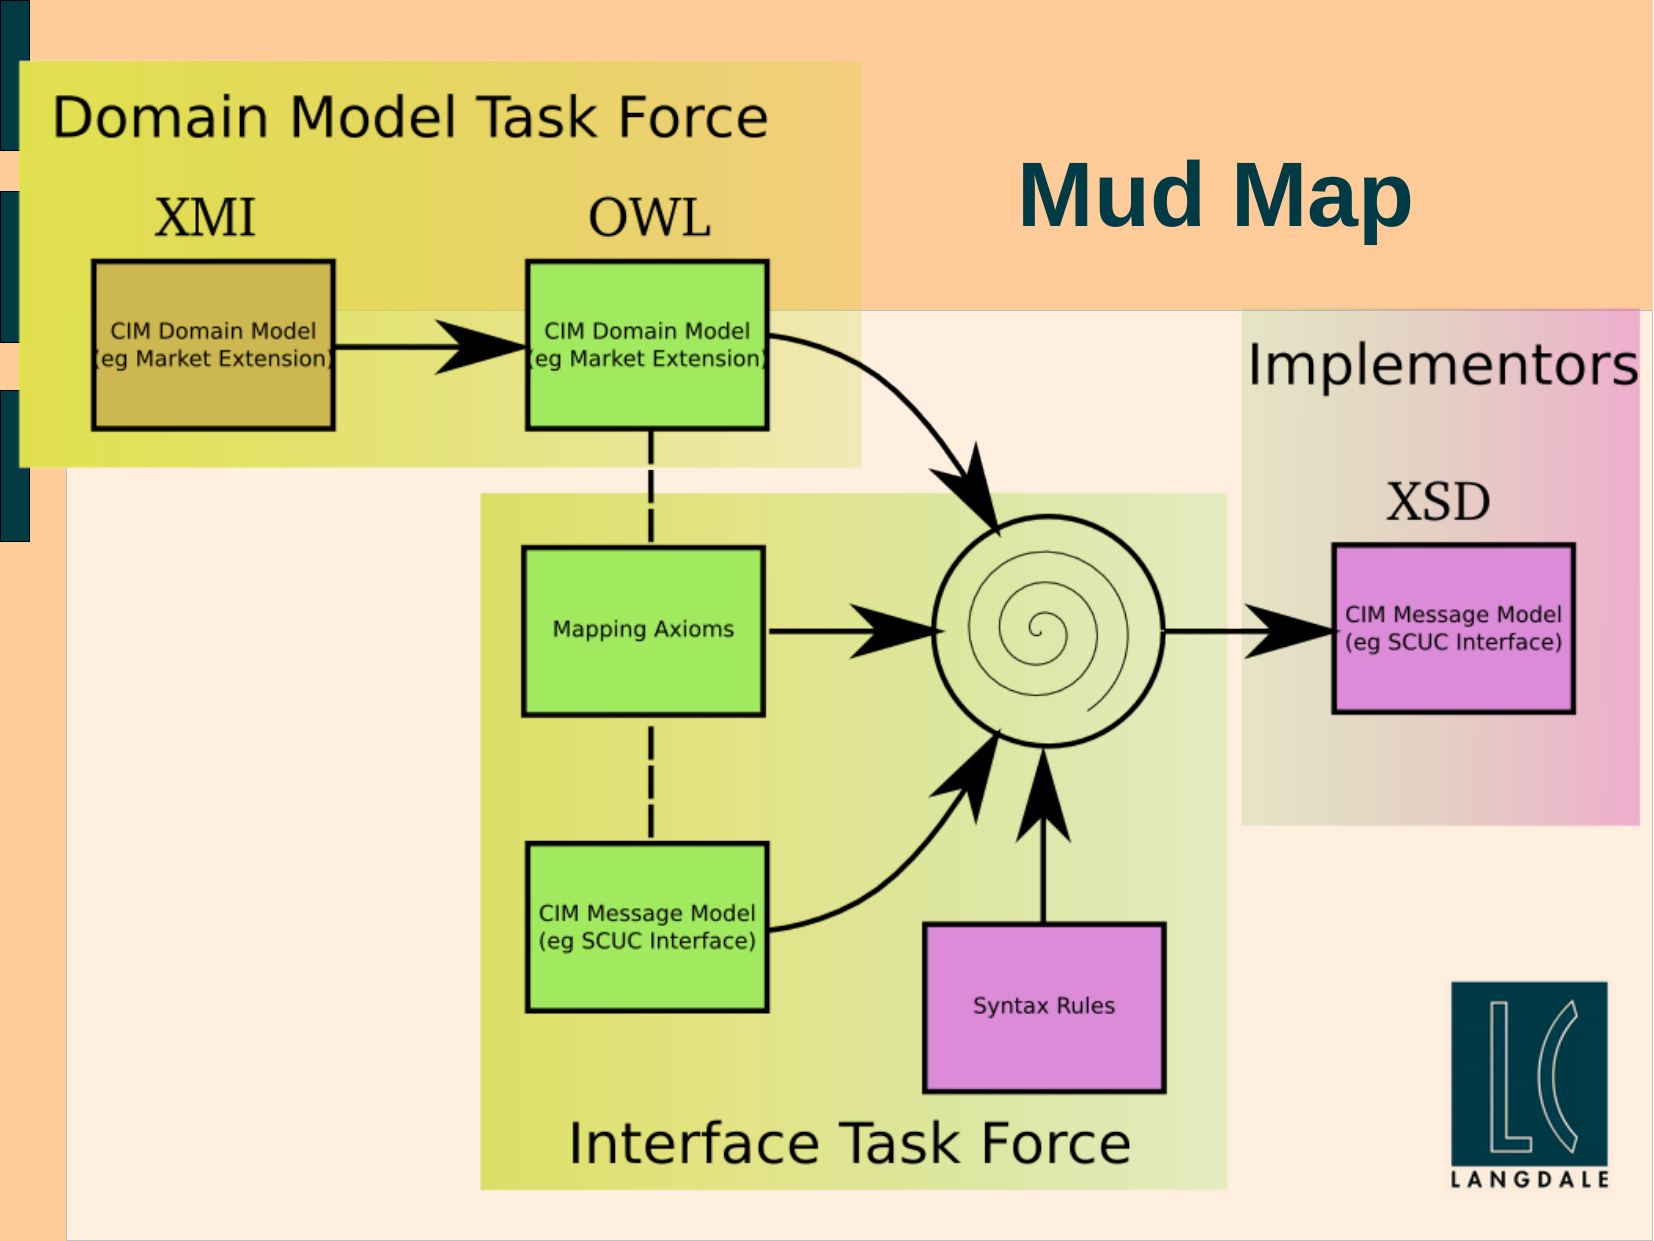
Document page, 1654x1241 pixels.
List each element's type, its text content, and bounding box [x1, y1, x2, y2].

title Mud Map [900, 91, 1534, 299]
picture [4, 39, 1653, 1209]
